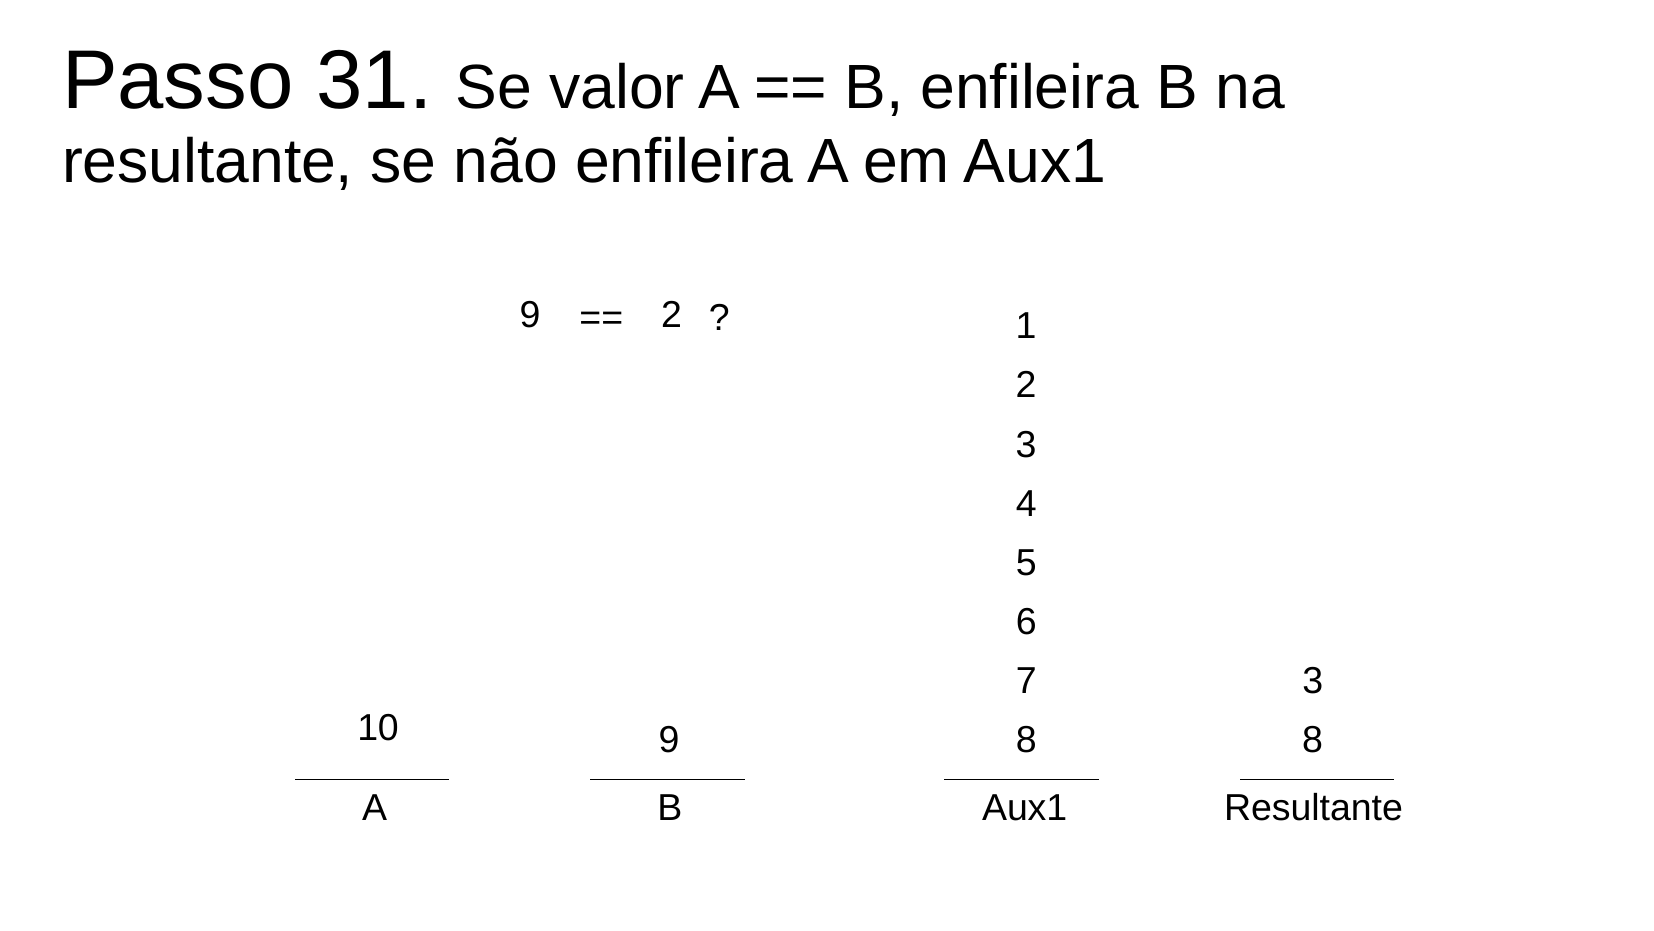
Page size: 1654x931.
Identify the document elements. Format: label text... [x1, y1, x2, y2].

text_box 9 [504, 285, 556, 343]
text_box 10 [342, 699, 426, 756]
text_box Resultante [1209, 779, 1418, 837]
text_box ? [694, 289, 745, 347]
text_box 3 [1287, 651, 1338, 709]
text_box 7 [1001, 651, 1052, 709]
text_box 4 [1000, 474, 1052, 532]
text_box Aux1 [967, 780, 1083, 837]
text_box 8 [1287, 710, 1338, 768]
text_box 2 [1000, 356, 1052, 414]
text_box B [642, 780, 698, 837]
text_box 8 [1001, 710, 1052, 768]
text_box 5 [1001, 533, 1052, 591]
text_box A [347, 779, 508, 837]
text_box == [564, 289, 639, 347]
text_box 1 [1000, 297, 1052, 355]
text_box Passo 31. Se valor A == B, enfileira B na resultante, se não enfileira A em Aux1 [47, 25, 1607, 274]
text_box 3 [1000, 415, 1052, 473]
text_box 6 [1001, 592, 1052, 650]
text_box 9 [643, 710, 695, 768]
text_box 2 [646, 285, 697, 343]
